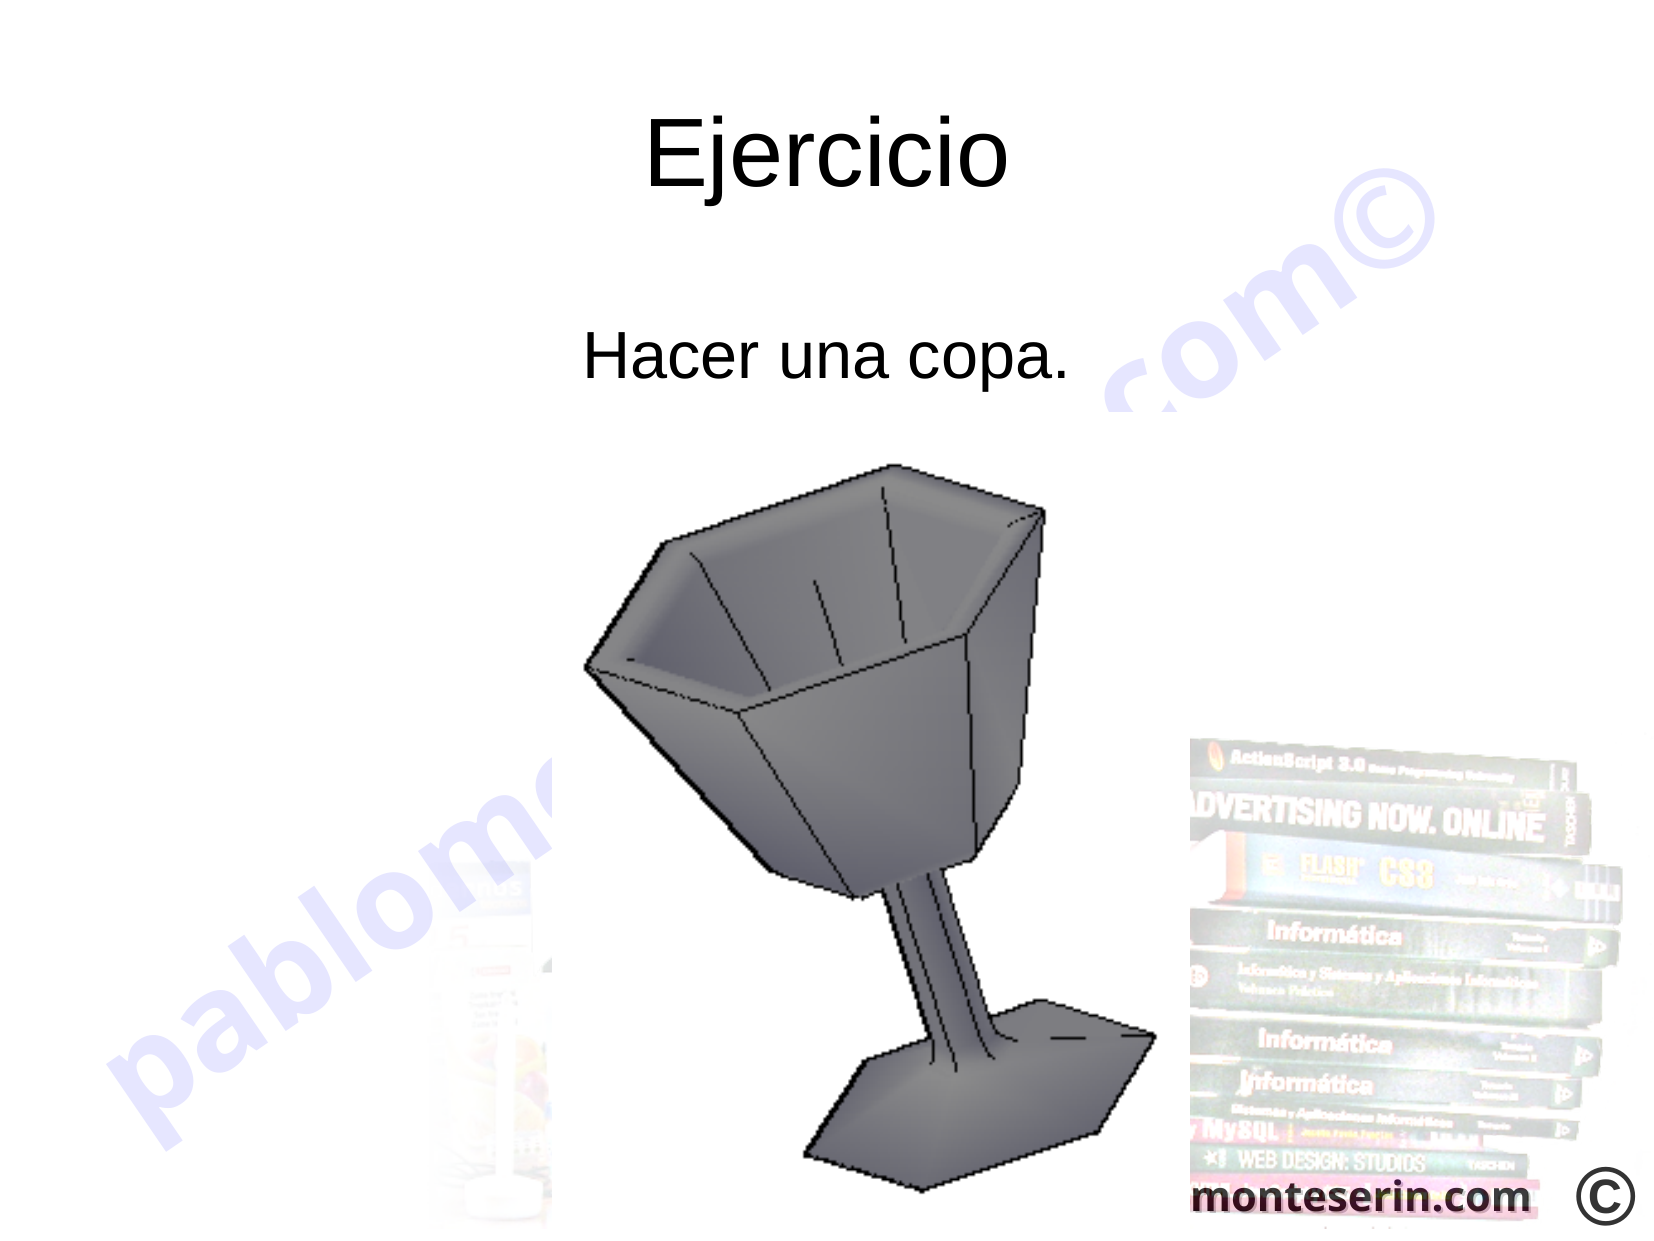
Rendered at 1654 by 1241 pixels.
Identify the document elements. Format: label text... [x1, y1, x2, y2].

title Ejercicio [82, 49, 1571, 257]
picture [412, 412, 1654, 1232]
subtitle Hacer una copa. [82, 297, 1571, 413]
